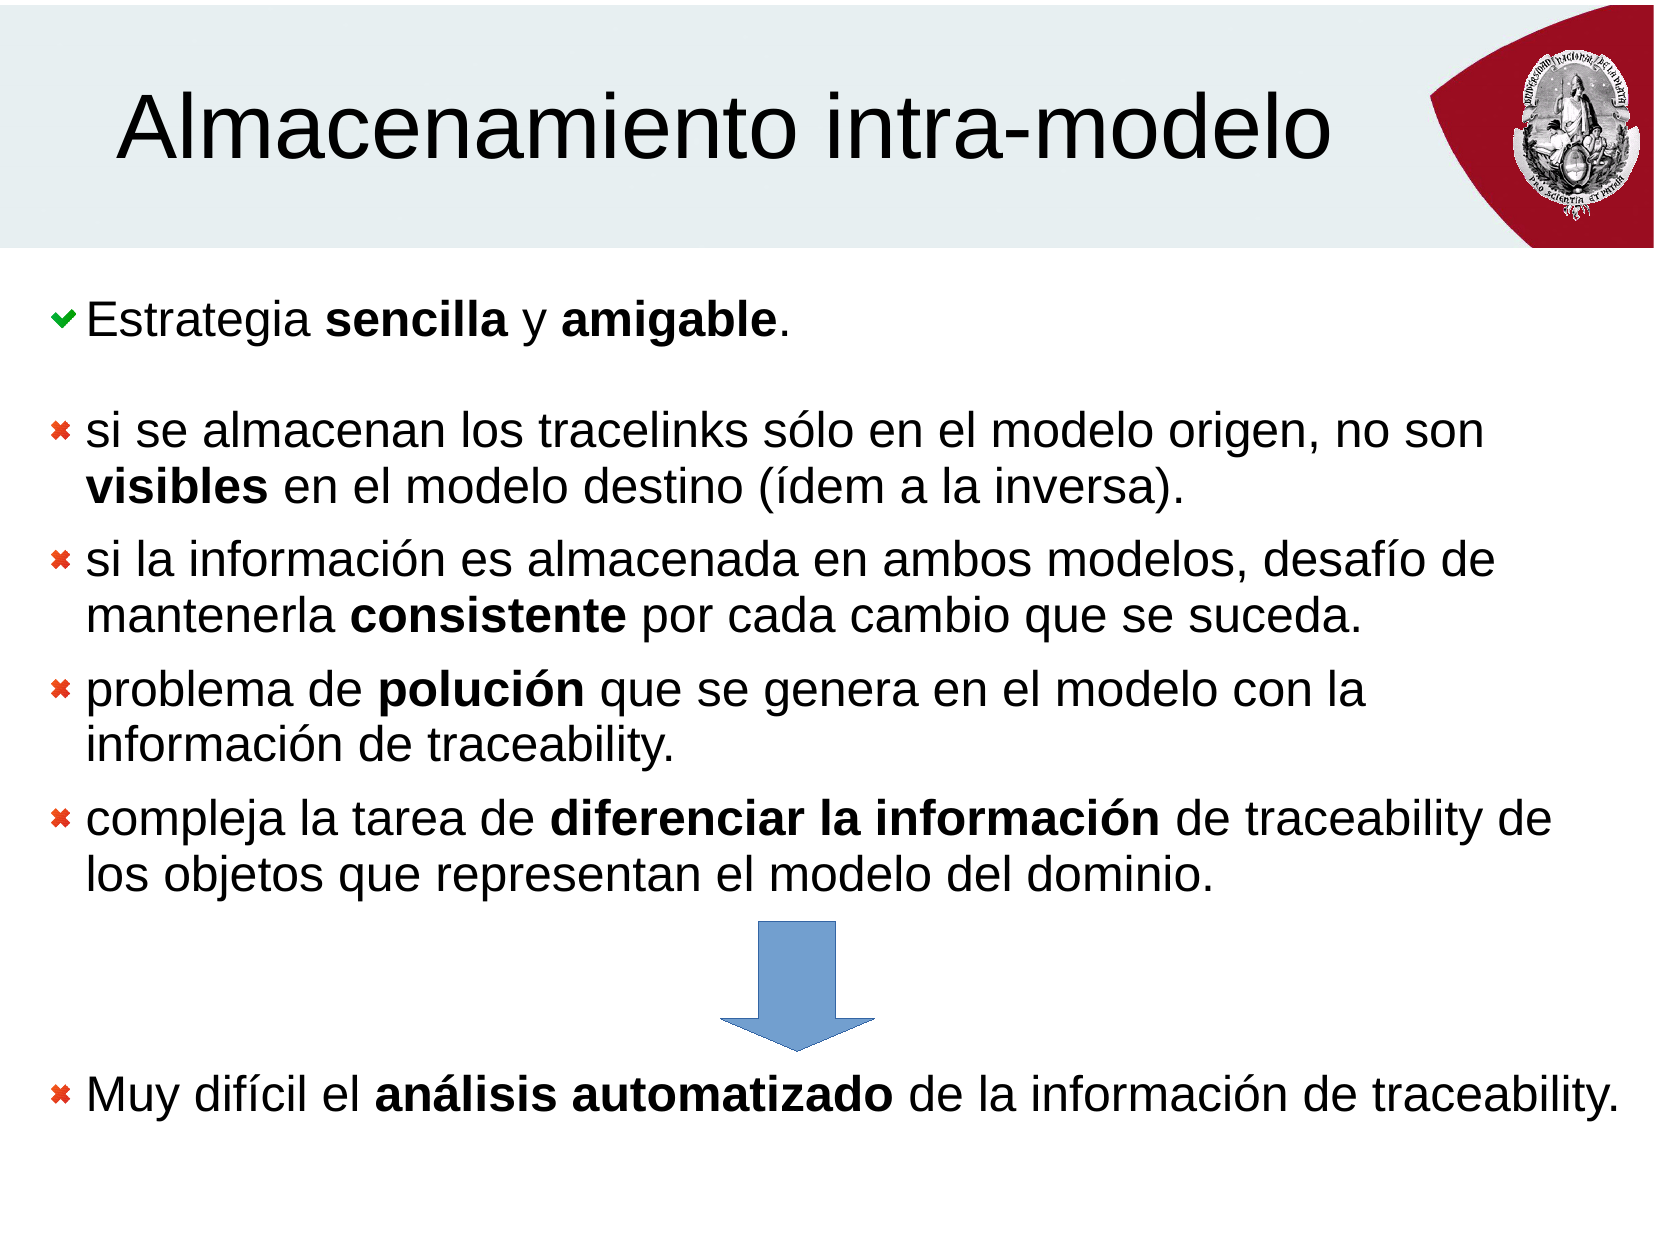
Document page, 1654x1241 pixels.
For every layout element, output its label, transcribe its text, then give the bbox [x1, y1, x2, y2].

picture [1511, 47, 1642, 225]
text_box Estrategia sencilla y amigable. si se almacenan los tracelinks sólo en el modelo origen, no son visibles en el modelo destino (ídem a la inversa). si la información es almacenada en ambos modelos, desafío de mantenerla consistente por cada cambio que se suceda. problema de polución que se genera en el modelo con la información de traceability. compleja la tarea de diferenciar la información de traceability de los objetos que representan el modelo del dominio. Muy difícil el análisis automatizado de la información de traceability. [35, 283, 1642, 1241]
title Almacenamiento intra-modelo [0, 5, 1654, 249]
text_box [720, 921, 875, 1052]
